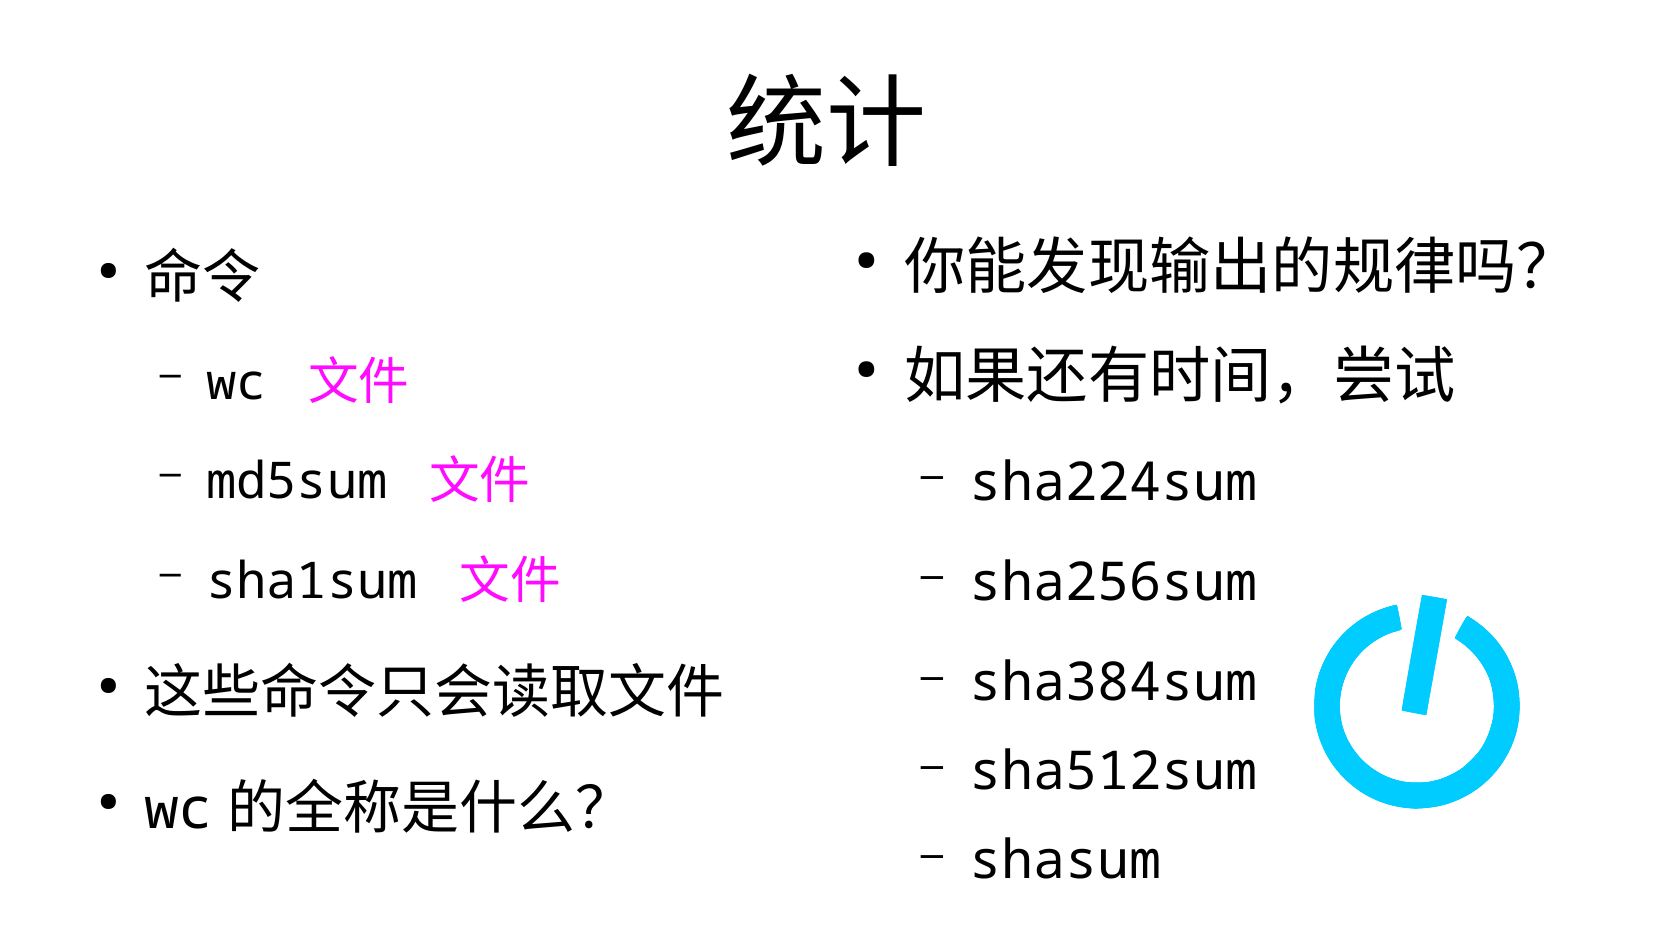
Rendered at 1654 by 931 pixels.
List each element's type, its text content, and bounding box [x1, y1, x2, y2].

list 你能发现输出的规律吗？ 如果还有时间，尝试 sha224sum sha256sum sha384sum sha512sum shasum [839, 217, 1648, 898]
list 命令 wc 文件 md5sum 文件 sha1sum 文件 这些命令只会读取文件 wc的全称是什么？ [82, 217, 839, 851]
title 统计 [82, 37, 1571, 193]
